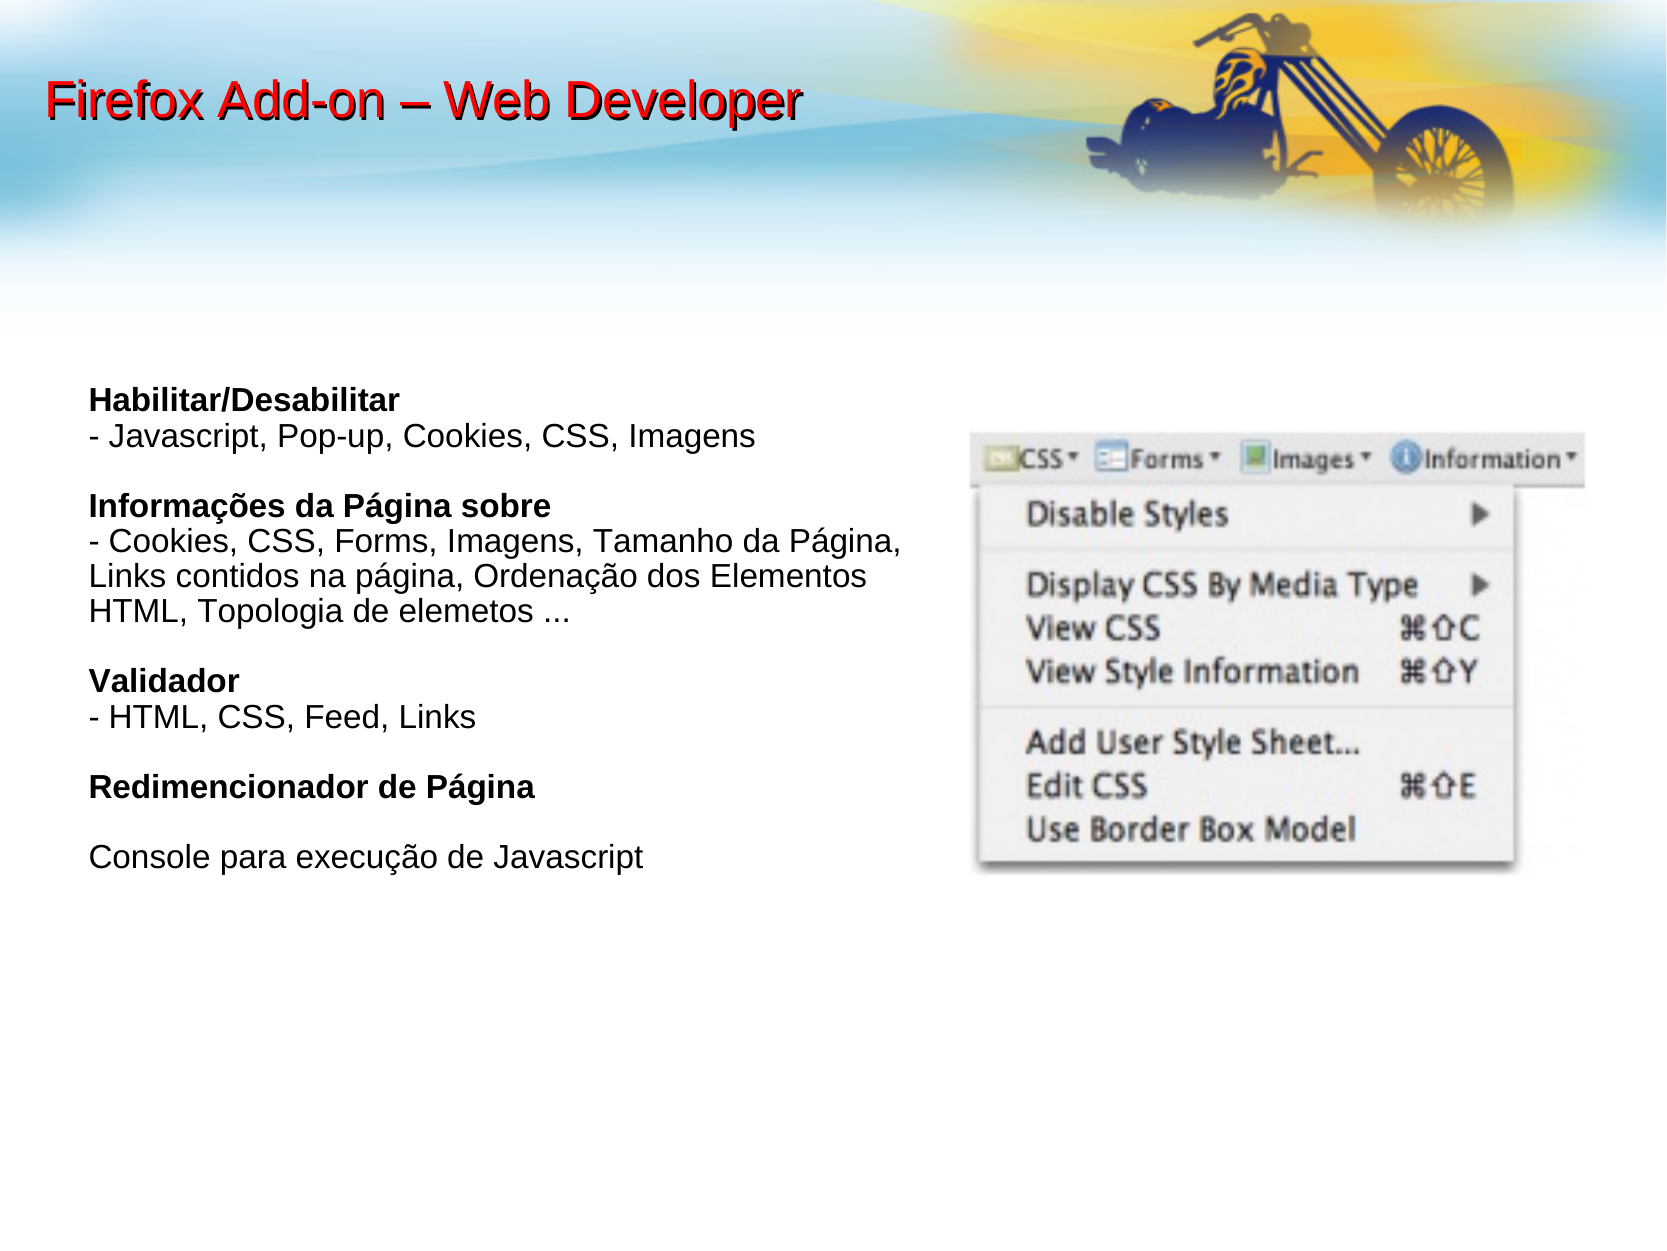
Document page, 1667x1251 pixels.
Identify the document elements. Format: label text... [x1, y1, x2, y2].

text_box Firefox Add-on – Web Developer [29, 66, 1565, 124]
text_box Habilitar/Desabilitar - Javascript, Pop-up, Cookies, CSS, Imagens Informações da Página sobre - Cookies, CSS, Forms, Imagens, Tamanho da Página, Links contidos na página, Ordenação dos Elementos HTML, Topologia de elemetos ... Validador - HTML, CSS, Feed, Links Redimencionador de Página Console para execução de Javascript [88, 383, 909, 876]
picture [0, 0, 1667, 355]
picture [968, 411, 1589, 898]
